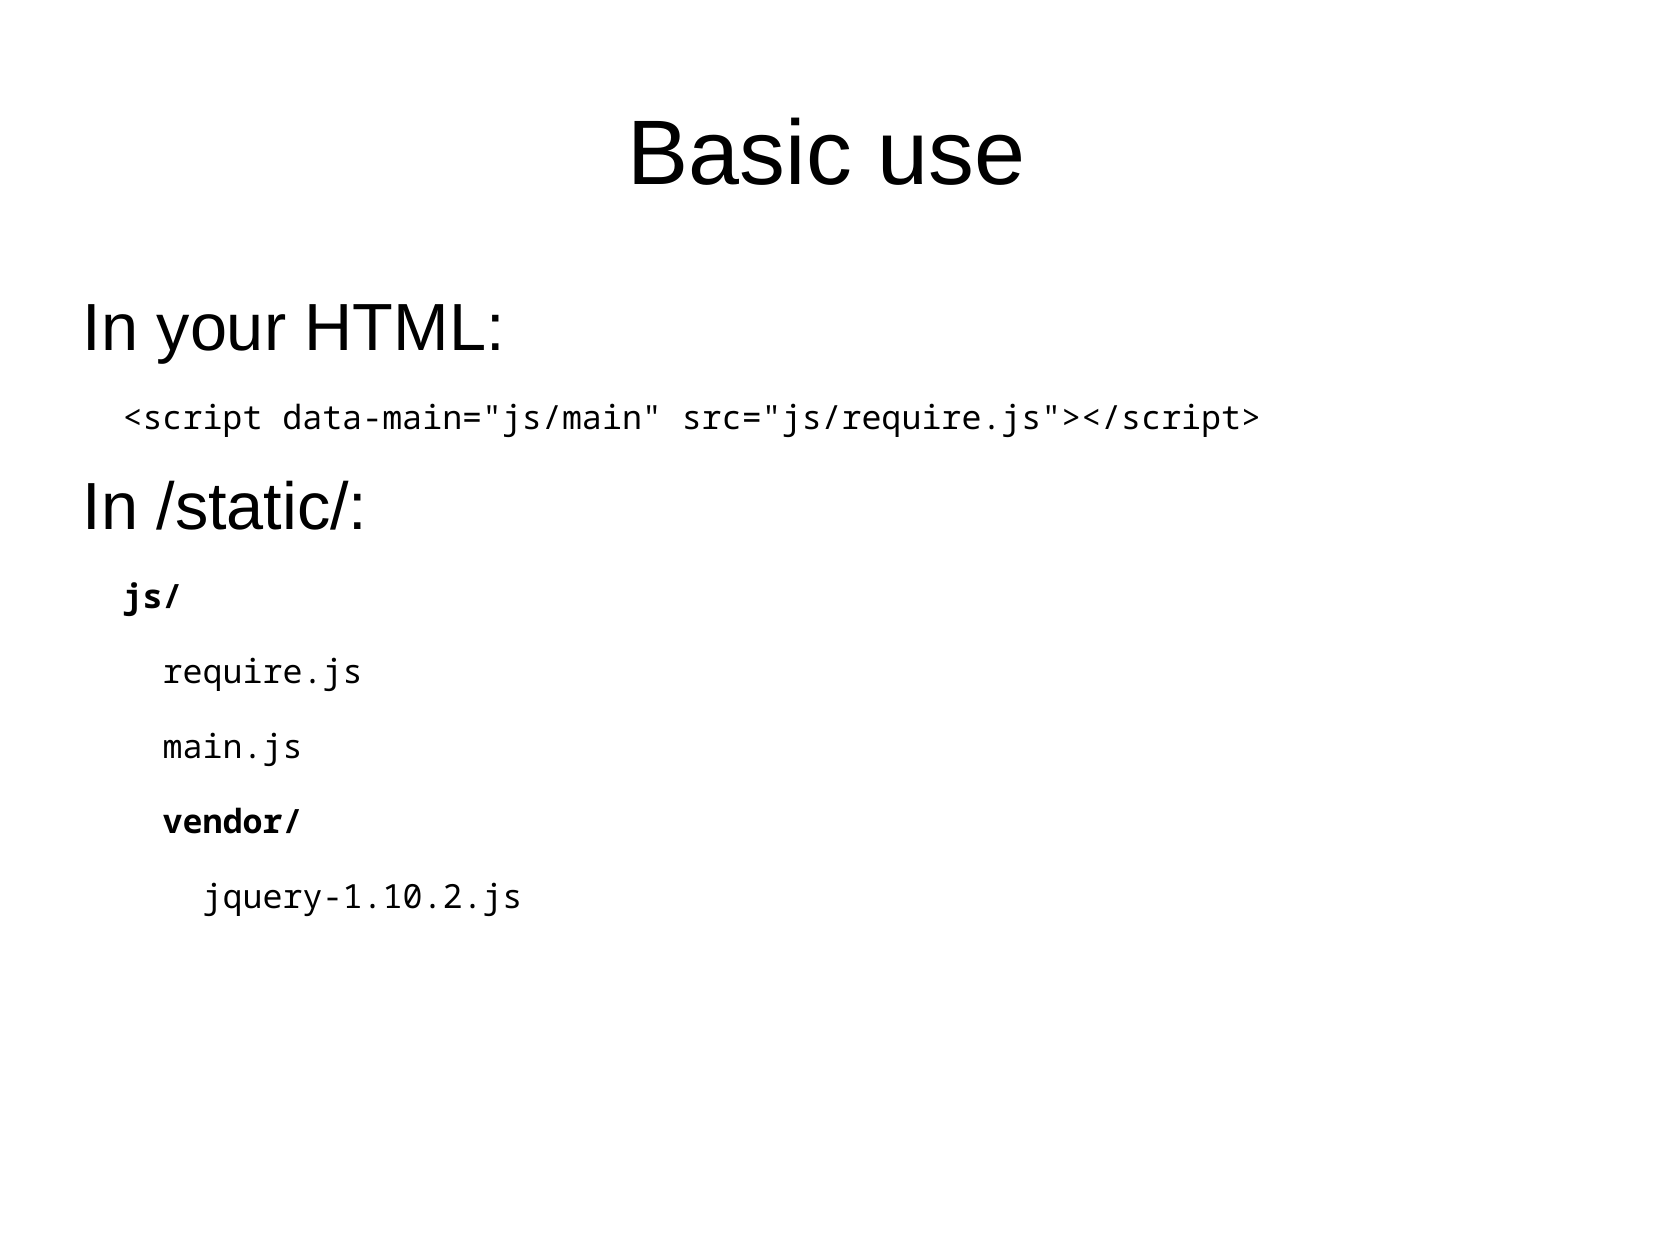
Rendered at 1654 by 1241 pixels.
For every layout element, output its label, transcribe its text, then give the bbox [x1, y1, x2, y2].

list In your HTML: <script data-main="js/main" src="js/require.js"></script> In /static/: js/ require.js main.js vendor/ jquery-1.10.2.js [82, 290, 1571, 1010]
title Basic use [82, 49, 1571, 257]
